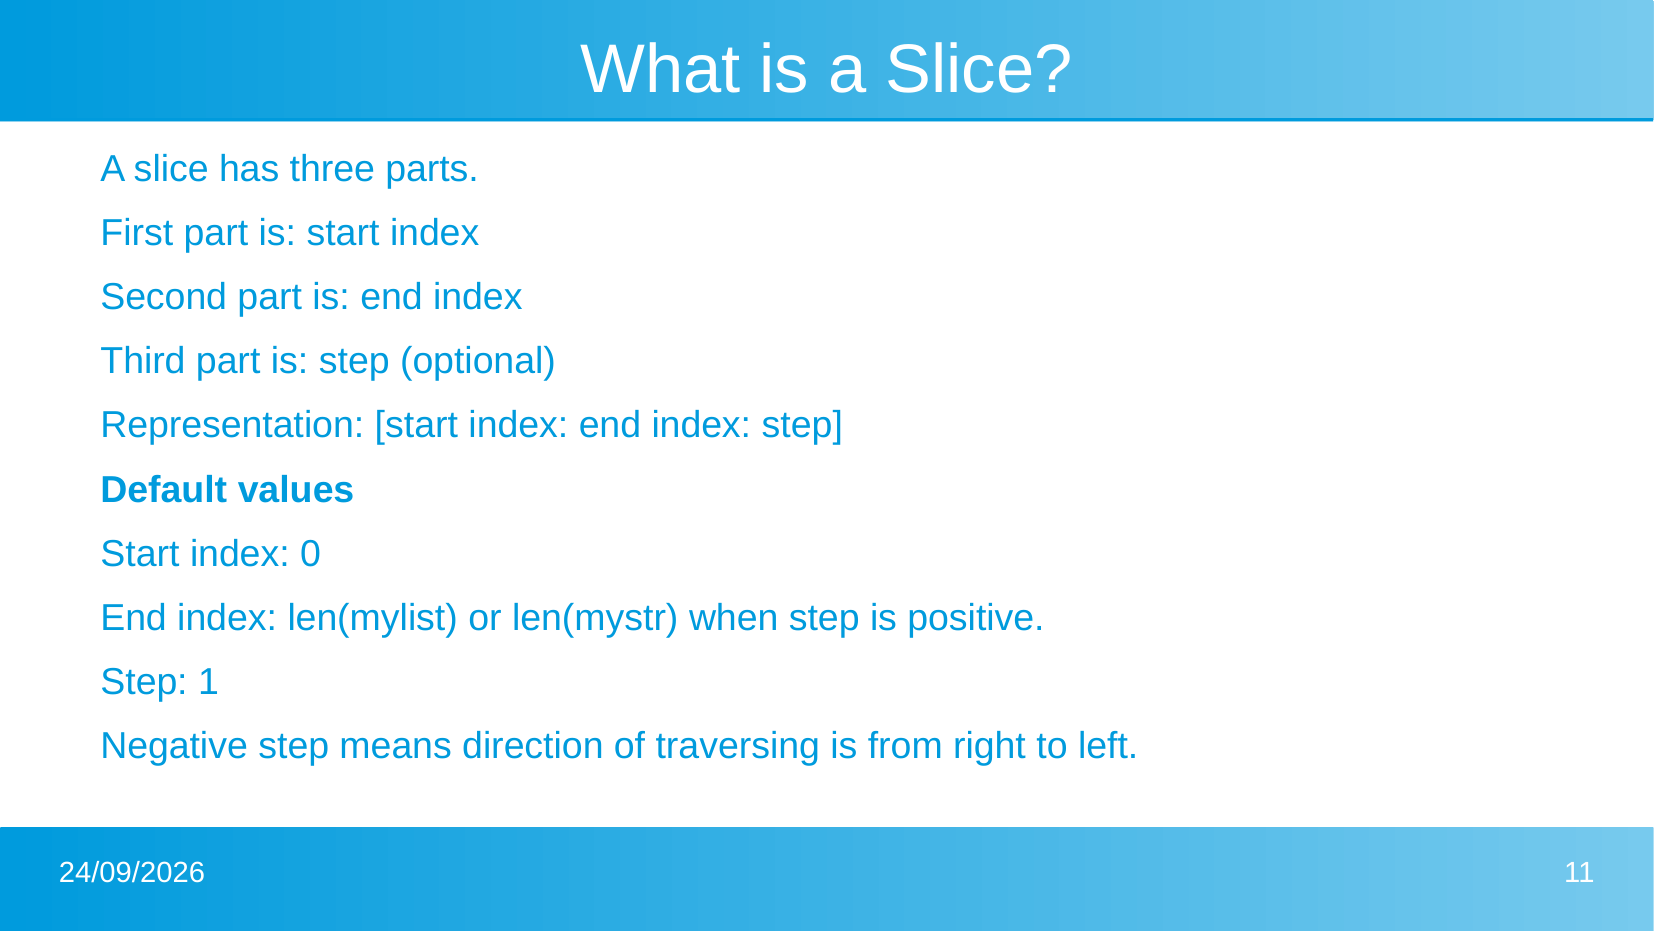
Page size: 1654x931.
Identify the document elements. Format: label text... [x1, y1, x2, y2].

list A slice has three parts. First part is: start index Second part is: end index Third part is: step (optional) Representation: [start index: end index: step] Default values Start index: 0 End index: len(mylist) or len(mystr) when step is positive. Step: 1 Negative step means direction of traversing is from right to left. [29, 147, 1565, 739]
title What is a Slice? [59, 29, 1595, 108]
